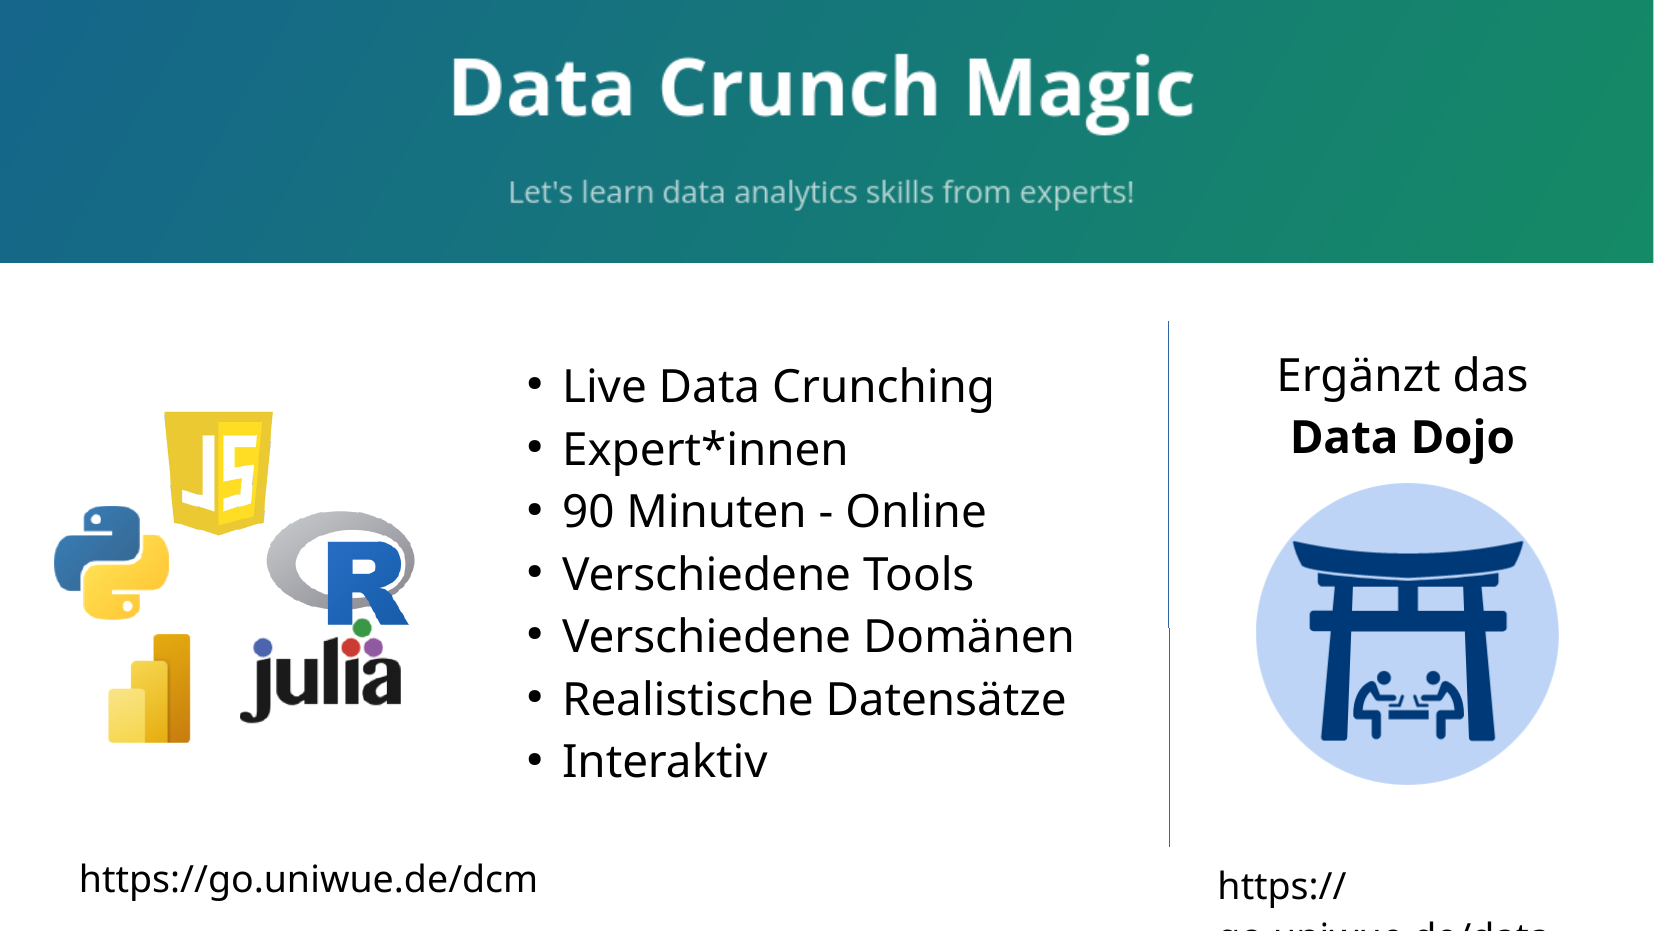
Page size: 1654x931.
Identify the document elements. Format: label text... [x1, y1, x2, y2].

picture [48, 406, 422, 748]
text_box https://go.uniwue.de/dcm [64, 845, 419, 912]
picture [1235, 471, 1580, 803]
text_box Live Data Crunching Expert*innen 90 Minuten - Online Verschiedene Tools Verschiedene Domänen Realistische Datensätze Interaktiv [511, 346, 1088, 799]
text_box https://go.uniwue.de/data-dojo [1202, 851, 1635, 918]
picture [0, 0, 1654, 264]
text_box Ergänzt das Data Dojo [1261, 334, 1539, 475]
